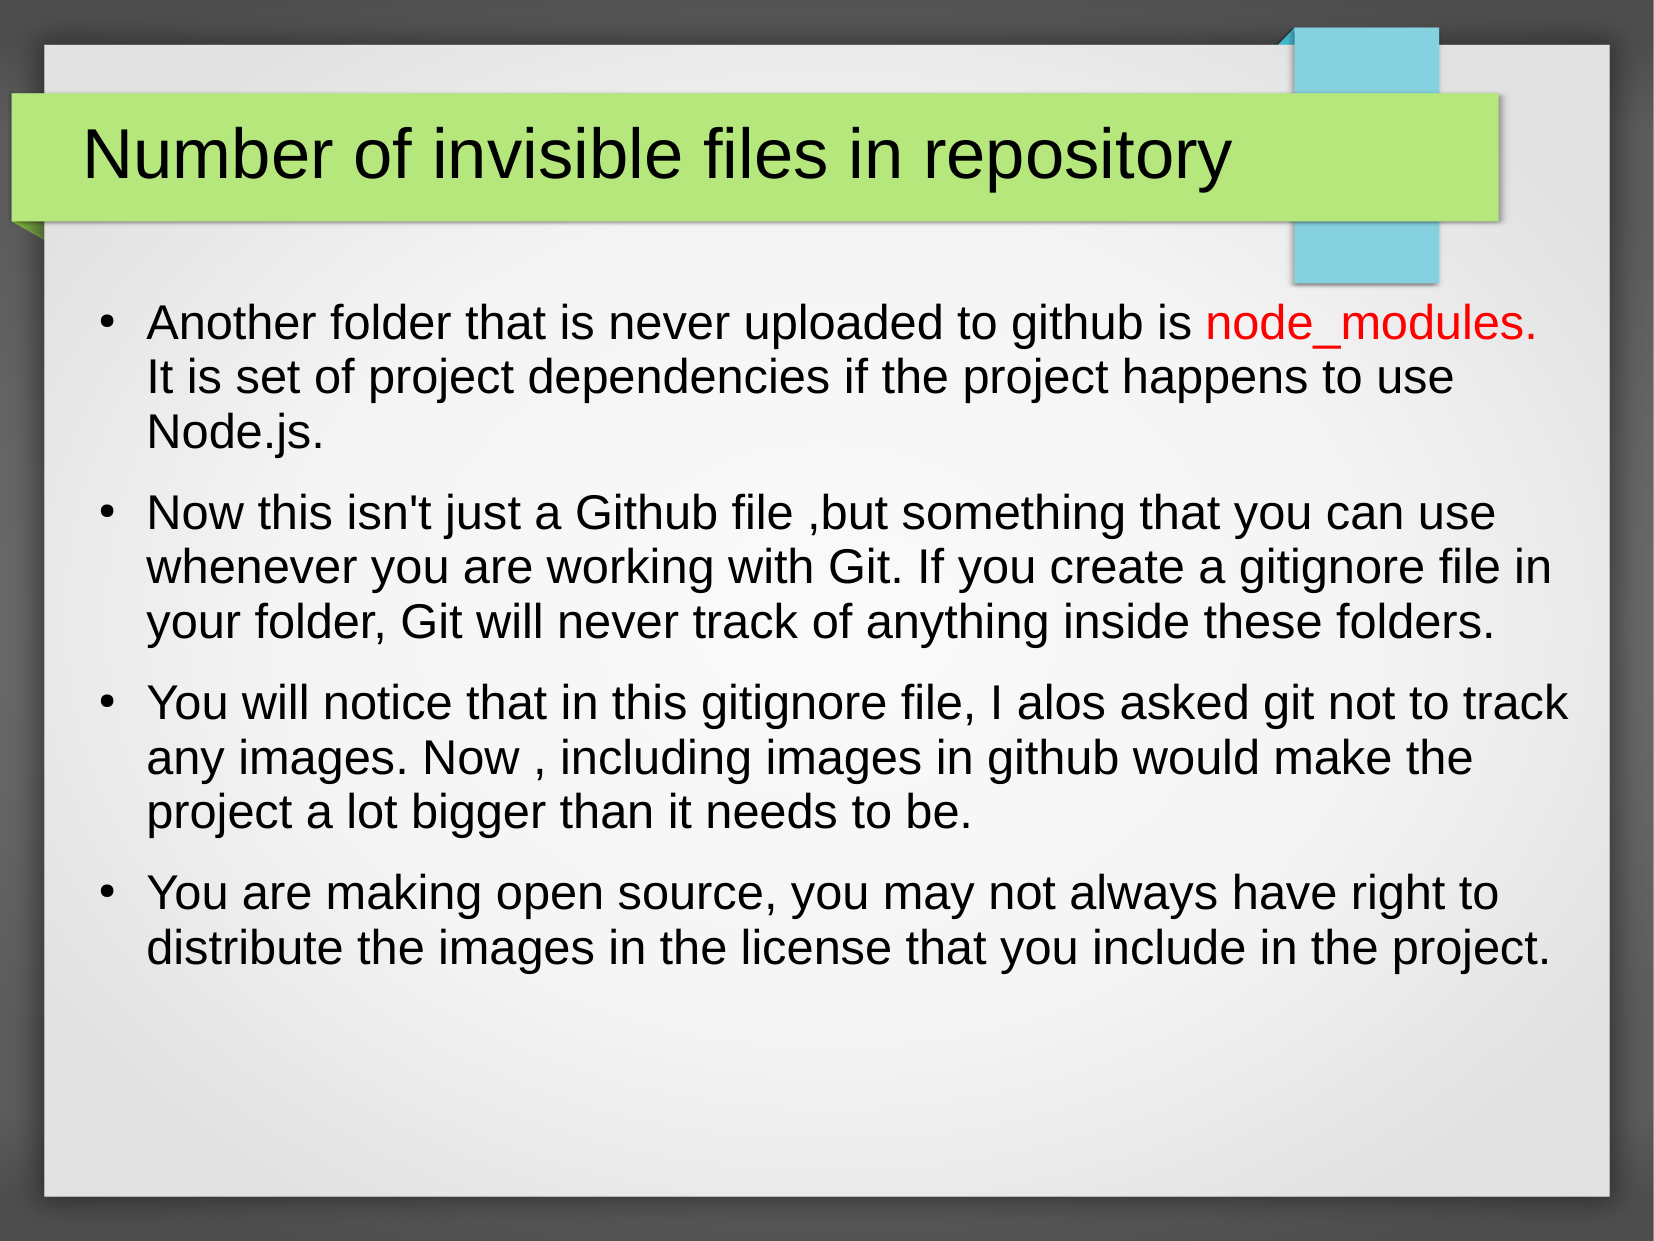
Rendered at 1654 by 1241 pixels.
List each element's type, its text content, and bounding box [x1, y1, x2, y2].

title Number of invisible files in repository [82, 94, 1264, 213]
list Another folder that is never uploaded to github is node_modules. It is set of project dependencies if the project happens to use Node.js. Now this isn't just a Github file ,but something that you can use whenever you are working with Git. If you create a gitignore file in your folder, Git will never track of anything inside these folders. You will notice that in this gitignore file, I alos asked git not to track any images. Now , including images in github would make the project a lot bigger than it needs to be. You are making open source, you may not always have right to distribute the images in the license that you include in the project. [82, 295, 1571, 1015]
picture [0, 0, 1654, 1241]
